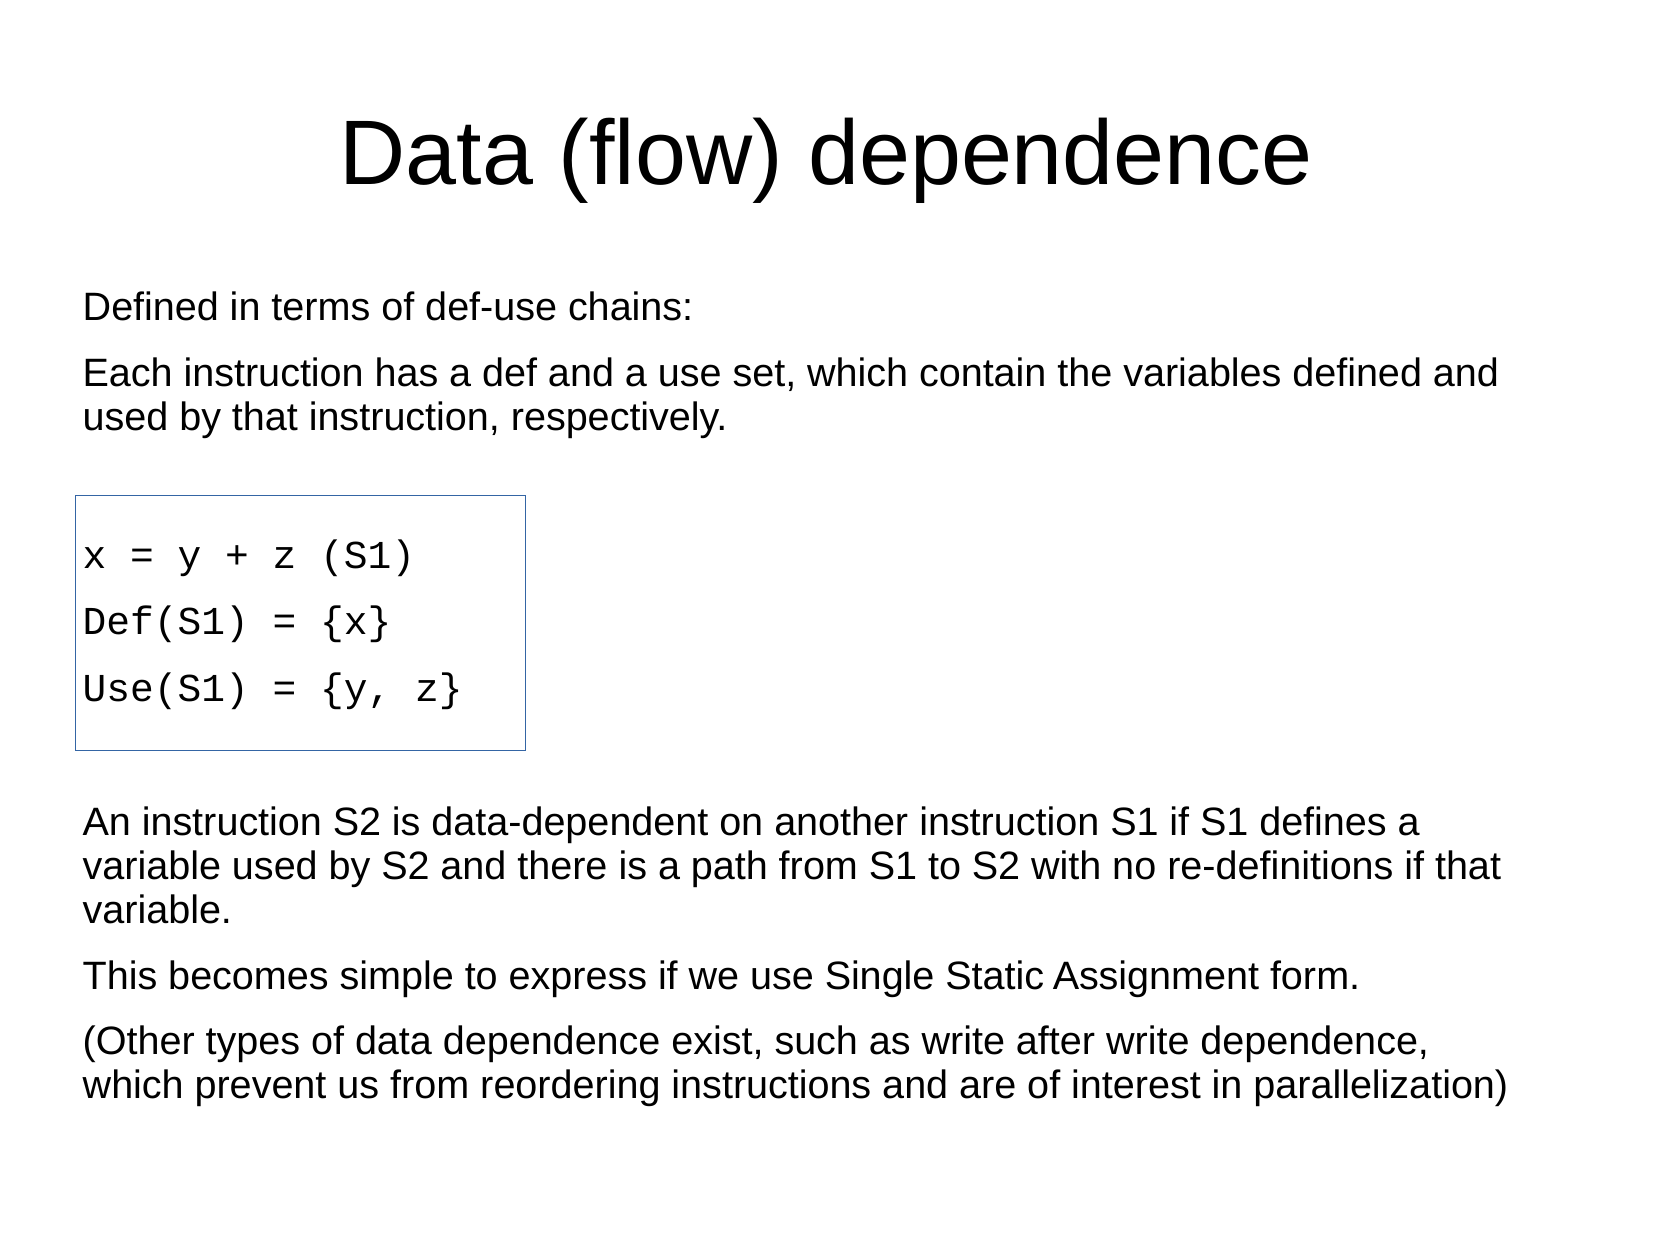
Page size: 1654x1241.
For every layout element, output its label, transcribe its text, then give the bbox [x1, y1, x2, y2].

text_box [75, 495, 526, 751]
list Defined in terms of def-use chains: Each instruction has a def and a use set, which contain the variables defined and used by that instruction, respectively. x = y + z (S1) Def(S1) = {x} Use(S1) = {y, z} An instruction S2 is data-dependent on another instruction S1 if S1 defines a variable used by S2 and there is a path from S1 to S2 with no re-definitions if that variable. This becomes simple to express if we use Single Static Assignment form. (Other types of data dependence exist, such as write after write dependence, which prevent us from reordering instructions and are of interest in parallelization) [82, 285, 1531, 1141]
title Data (flow) dependence [82, 49, 1571, 257]
